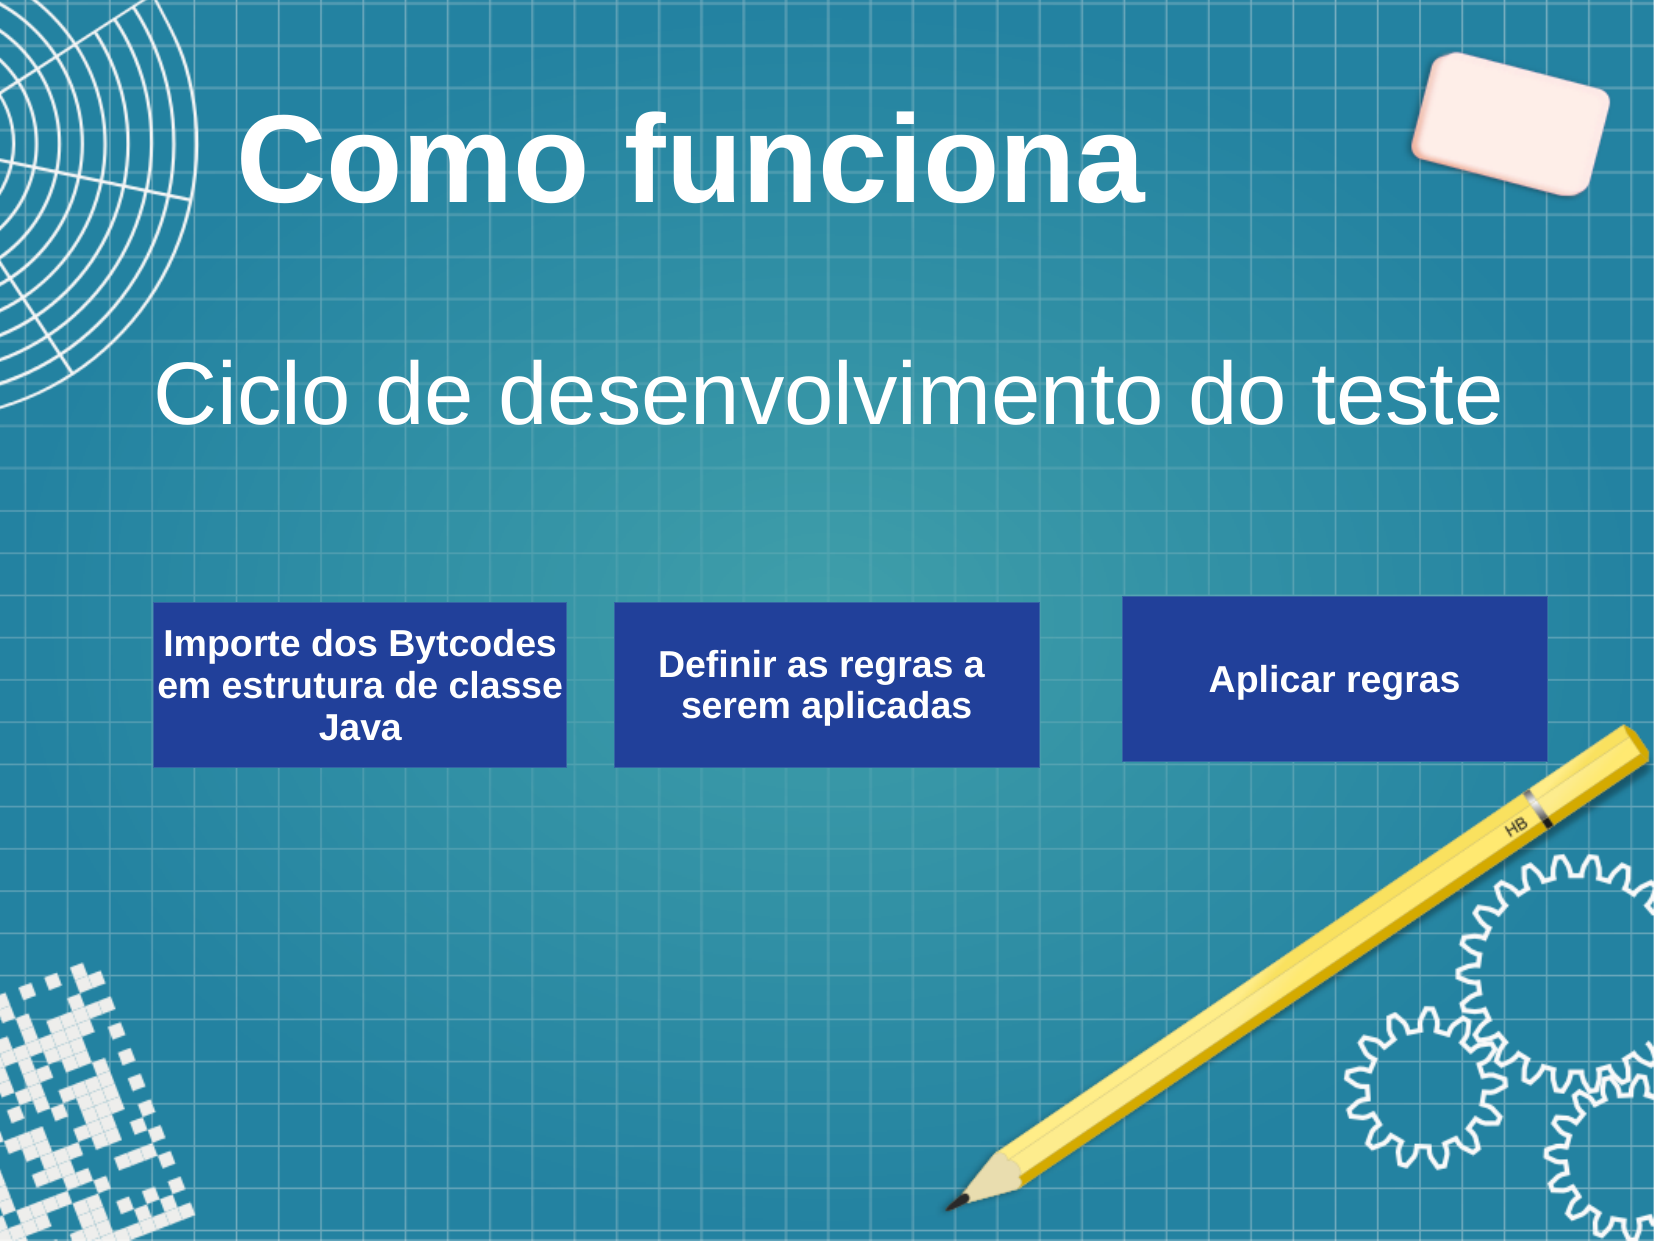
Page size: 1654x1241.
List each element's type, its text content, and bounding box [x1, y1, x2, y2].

text_box Como funciona [236, 23, 1406, 296]
list Ciclo de desenvolvimento do teste [82, 343, 1572, 1064]
picture [0, 0, 1654, 1241]
